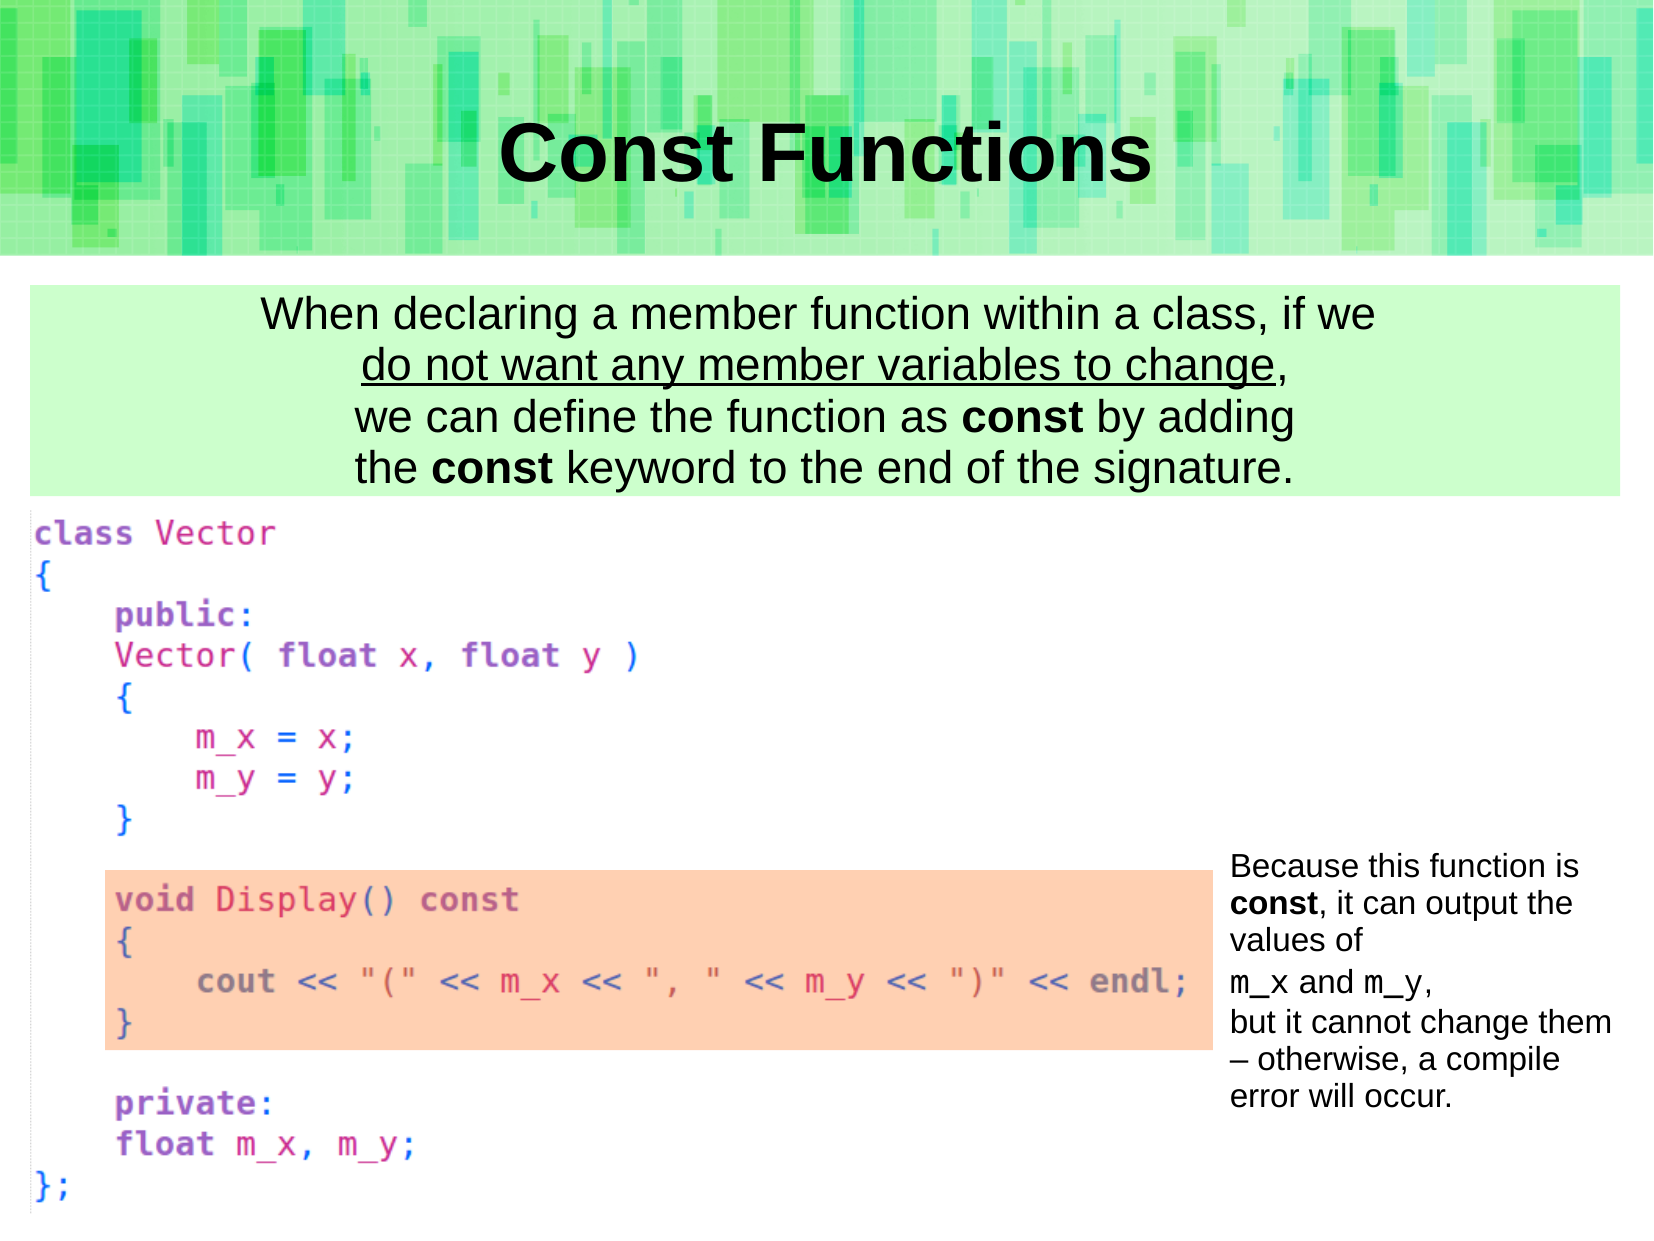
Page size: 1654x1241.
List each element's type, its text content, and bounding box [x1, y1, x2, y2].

text_box Because this function is const, it can output the values of m_x and m_y, but it cannot change them – otherwise, a compile error will occur. [1215, 840, 1636, 1121]
picture [0, 0, 1654, 1241]
text_box When declaring a member function within a class, if we do not want any member variables to change, we can define the function as const by adding the const keyword to the end of the signature. [30, 285, 1621, 497]
title Const Functions [82, 49, 1571, 257]
text_box [105, 870, 1213, 1051]
